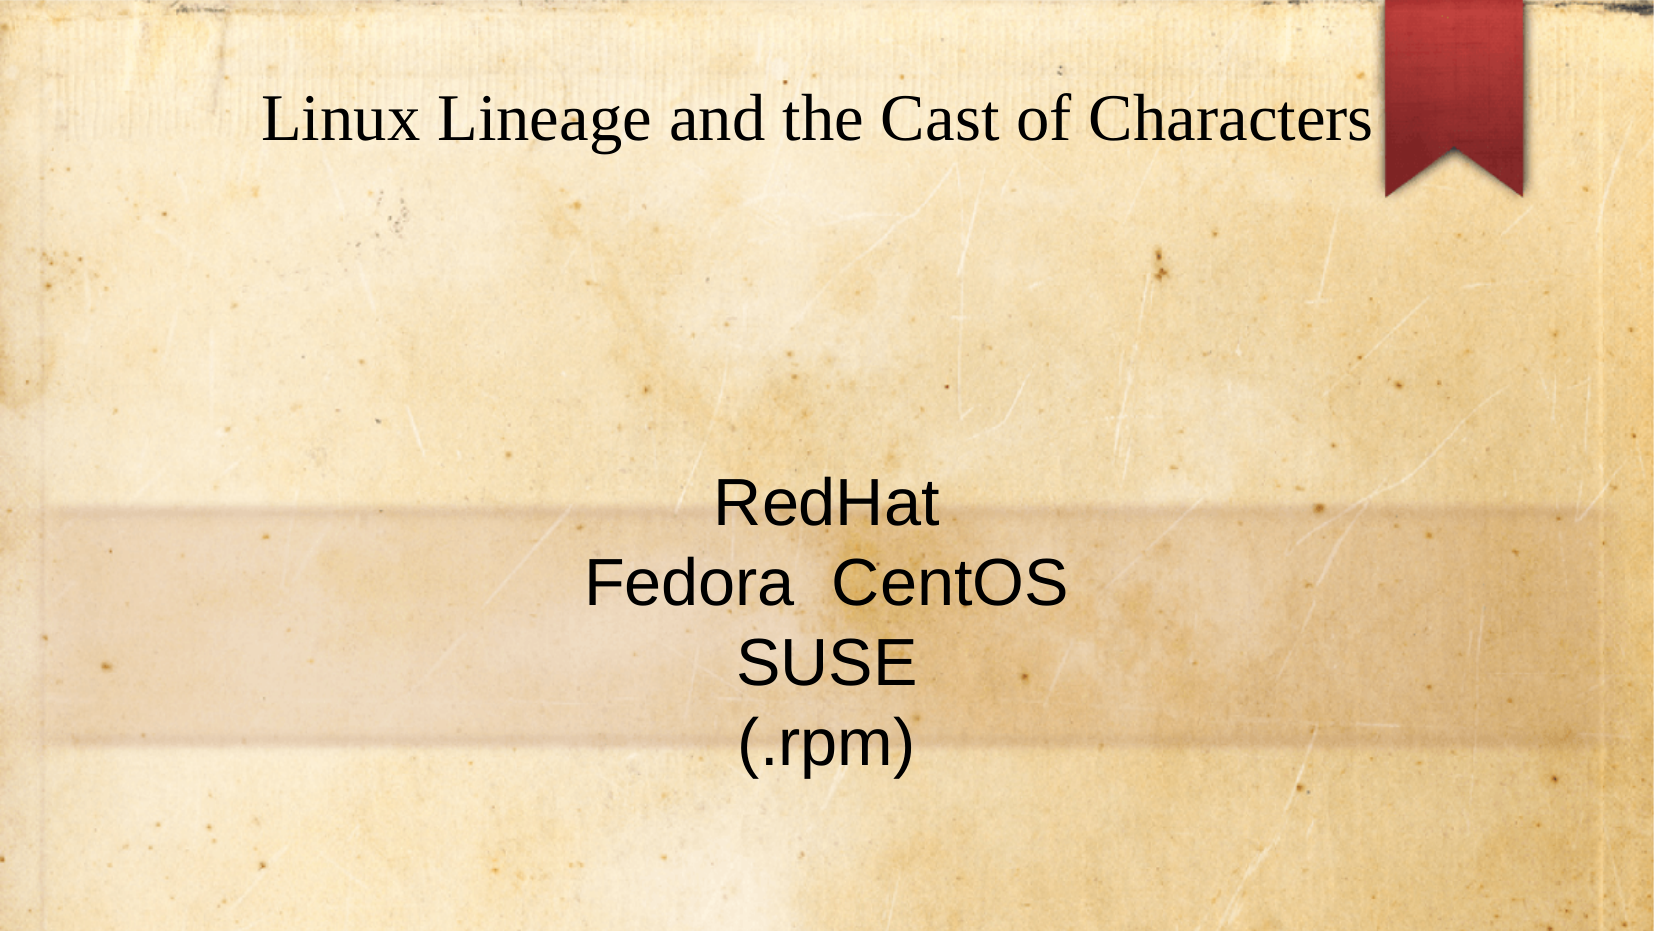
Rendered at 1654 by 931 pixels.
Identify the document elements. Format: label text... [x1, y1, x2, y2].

picture [0, 0, 1654, 931]
text_box Linux Lineage and the Cast of Characters [82, 47, 1571, 180]
text_box RedHat Fedora CentOS SUSE (.rpm) [82, 299, 1571, 931]
